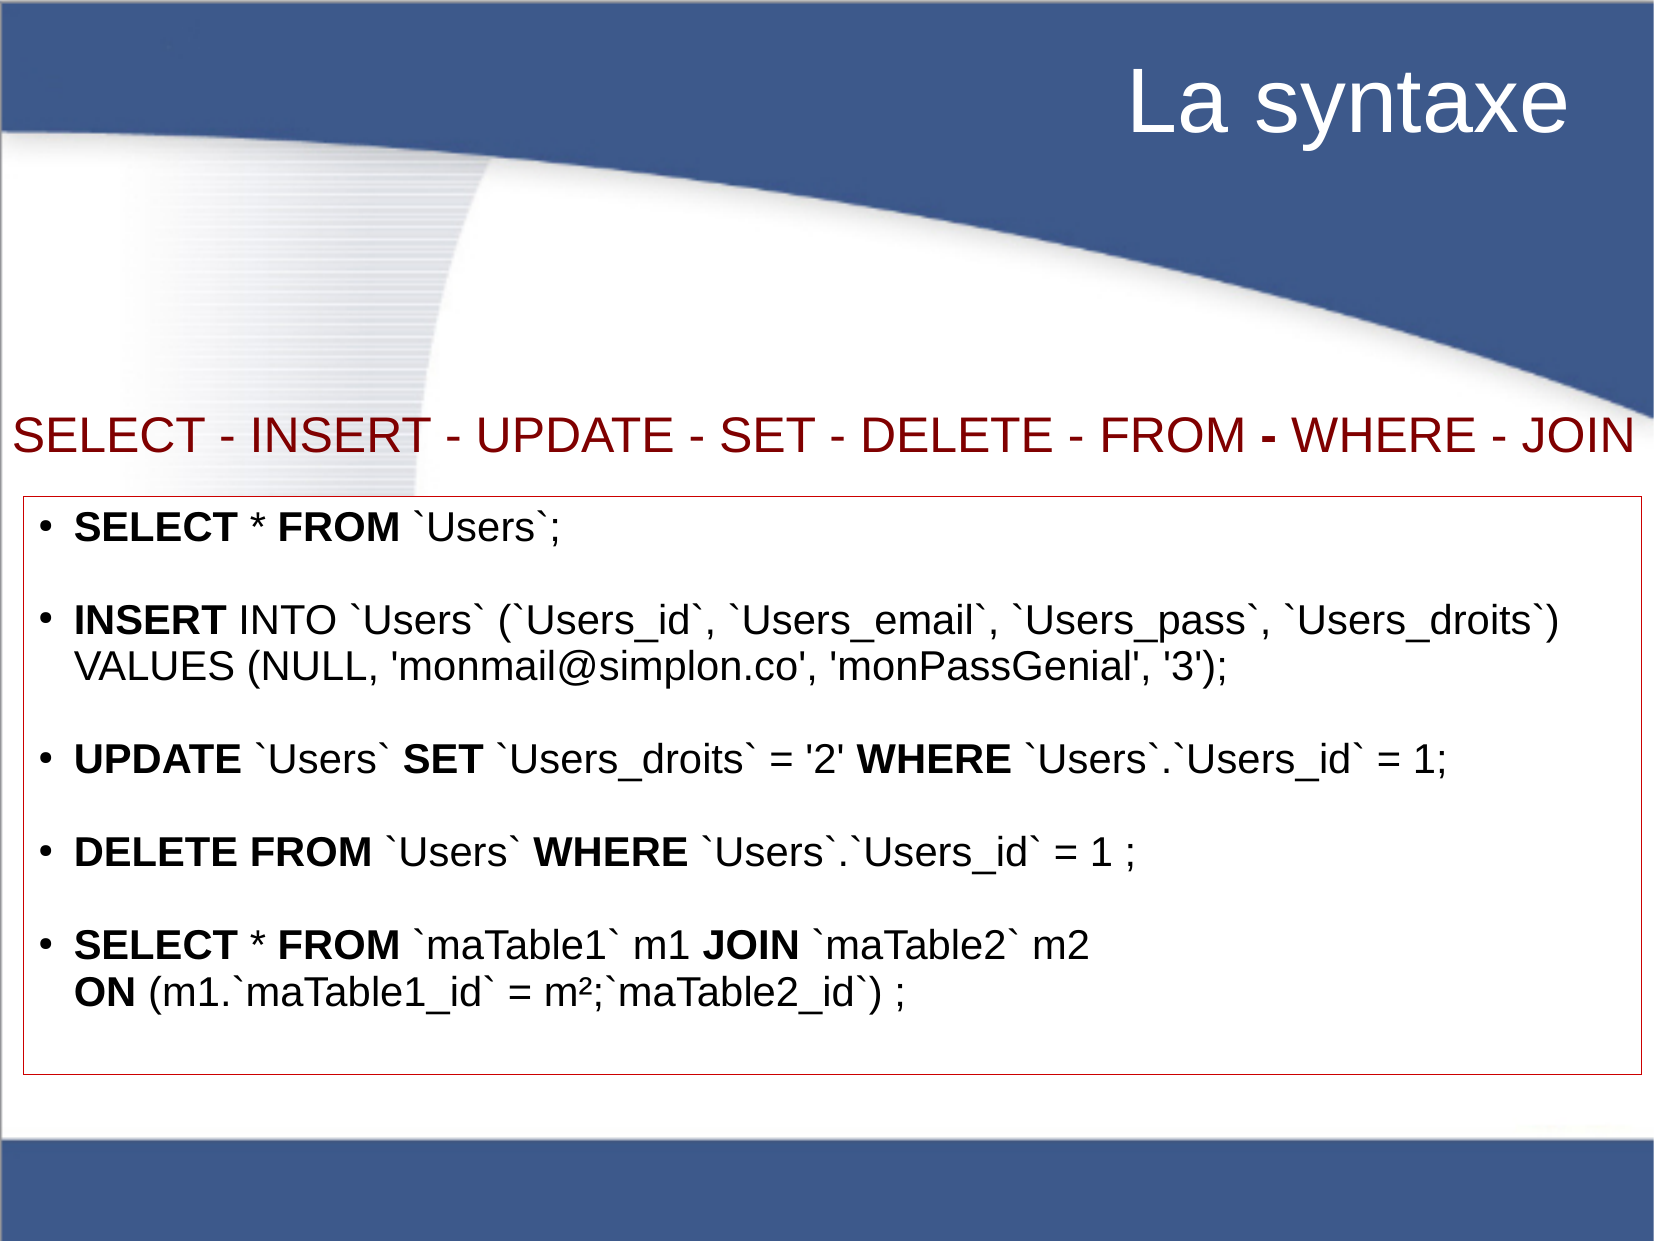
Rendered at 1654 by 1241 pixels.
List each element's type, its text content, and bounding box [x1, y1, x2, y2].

picture [0, 0, 1654, 1241]
title La syntaxe [82, 49, 1571, 257]
list SELECT - INSERT - UPDATE - SET - DELETE - FROM - WHERE - JOIN [0, 407, 1642, 1127]
text_box SELECT * FROM `Users`; INSERT INTO `Users` (`Users_id`, `Users_email`, `Users_pass`, `Users_droits`) VALUES (NULL, 'monmail@simplon.co', 'monPassGenial', '3'); UPDATE `Users` SET `Users_droits` = '2' WHERE `Users`.`Users_id` = 1; DELETE FROM `Users` WHERE `Users`.`Users_id` = 1 ; SELECT * FROM `maTable1` m1 JOIN `maTable2` m2 ON (m1.`maTable1_id` = m²;`maTable2_id`) ; [23, 496, 1642, 1075]
